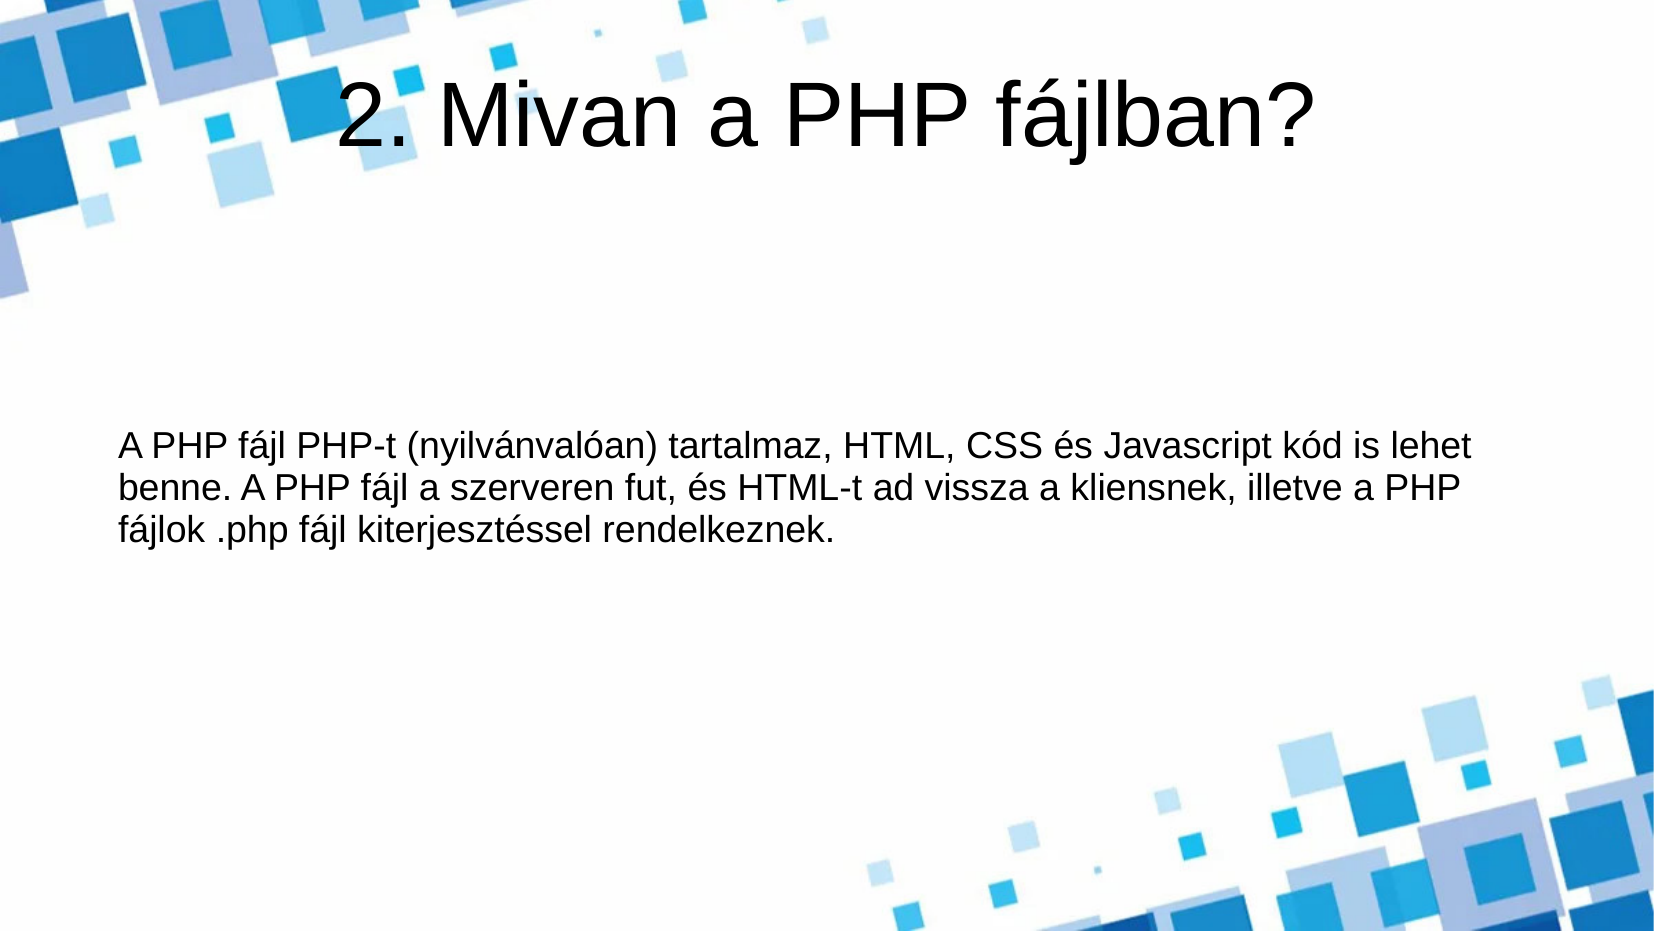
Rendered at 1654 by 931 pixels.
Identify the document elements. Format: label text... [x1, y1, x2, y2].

picture [0, 0, 1654, 931]
subtitle A PHP fájl PHP-t (nyilvánvalóan) tartalmaz, HTML, CSS és Javascript kód is lehet benne. A PHP fájl a szerveren fut, és HTML-t ad vissza a kliensnek, illetve a PHP fájlok .php fájl kiterjesztéssel rendelkeznek. [82, 217, 1571, 757]
title 2. Mivan a PHP fájlban? [82, 37, 1571, 193]
